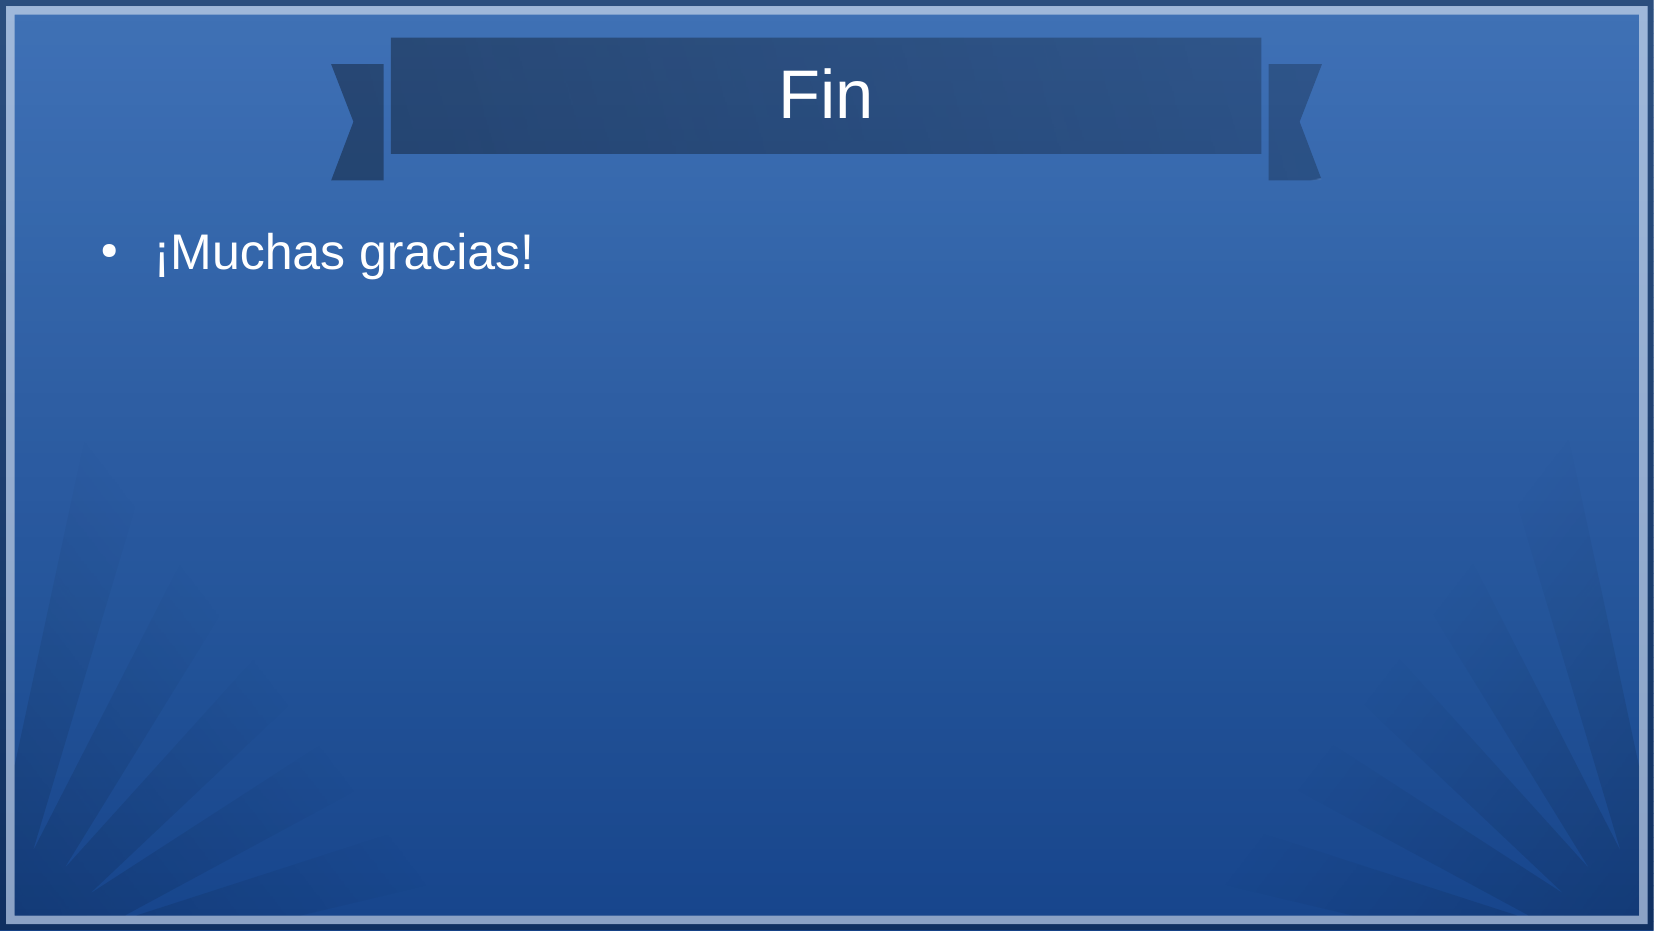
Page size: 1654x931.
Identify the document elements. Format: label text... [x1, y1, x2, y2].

list ¡Muchas gracias! [82, 224, 1571, 848]
title Fin [389, 35, 1264, 154]
